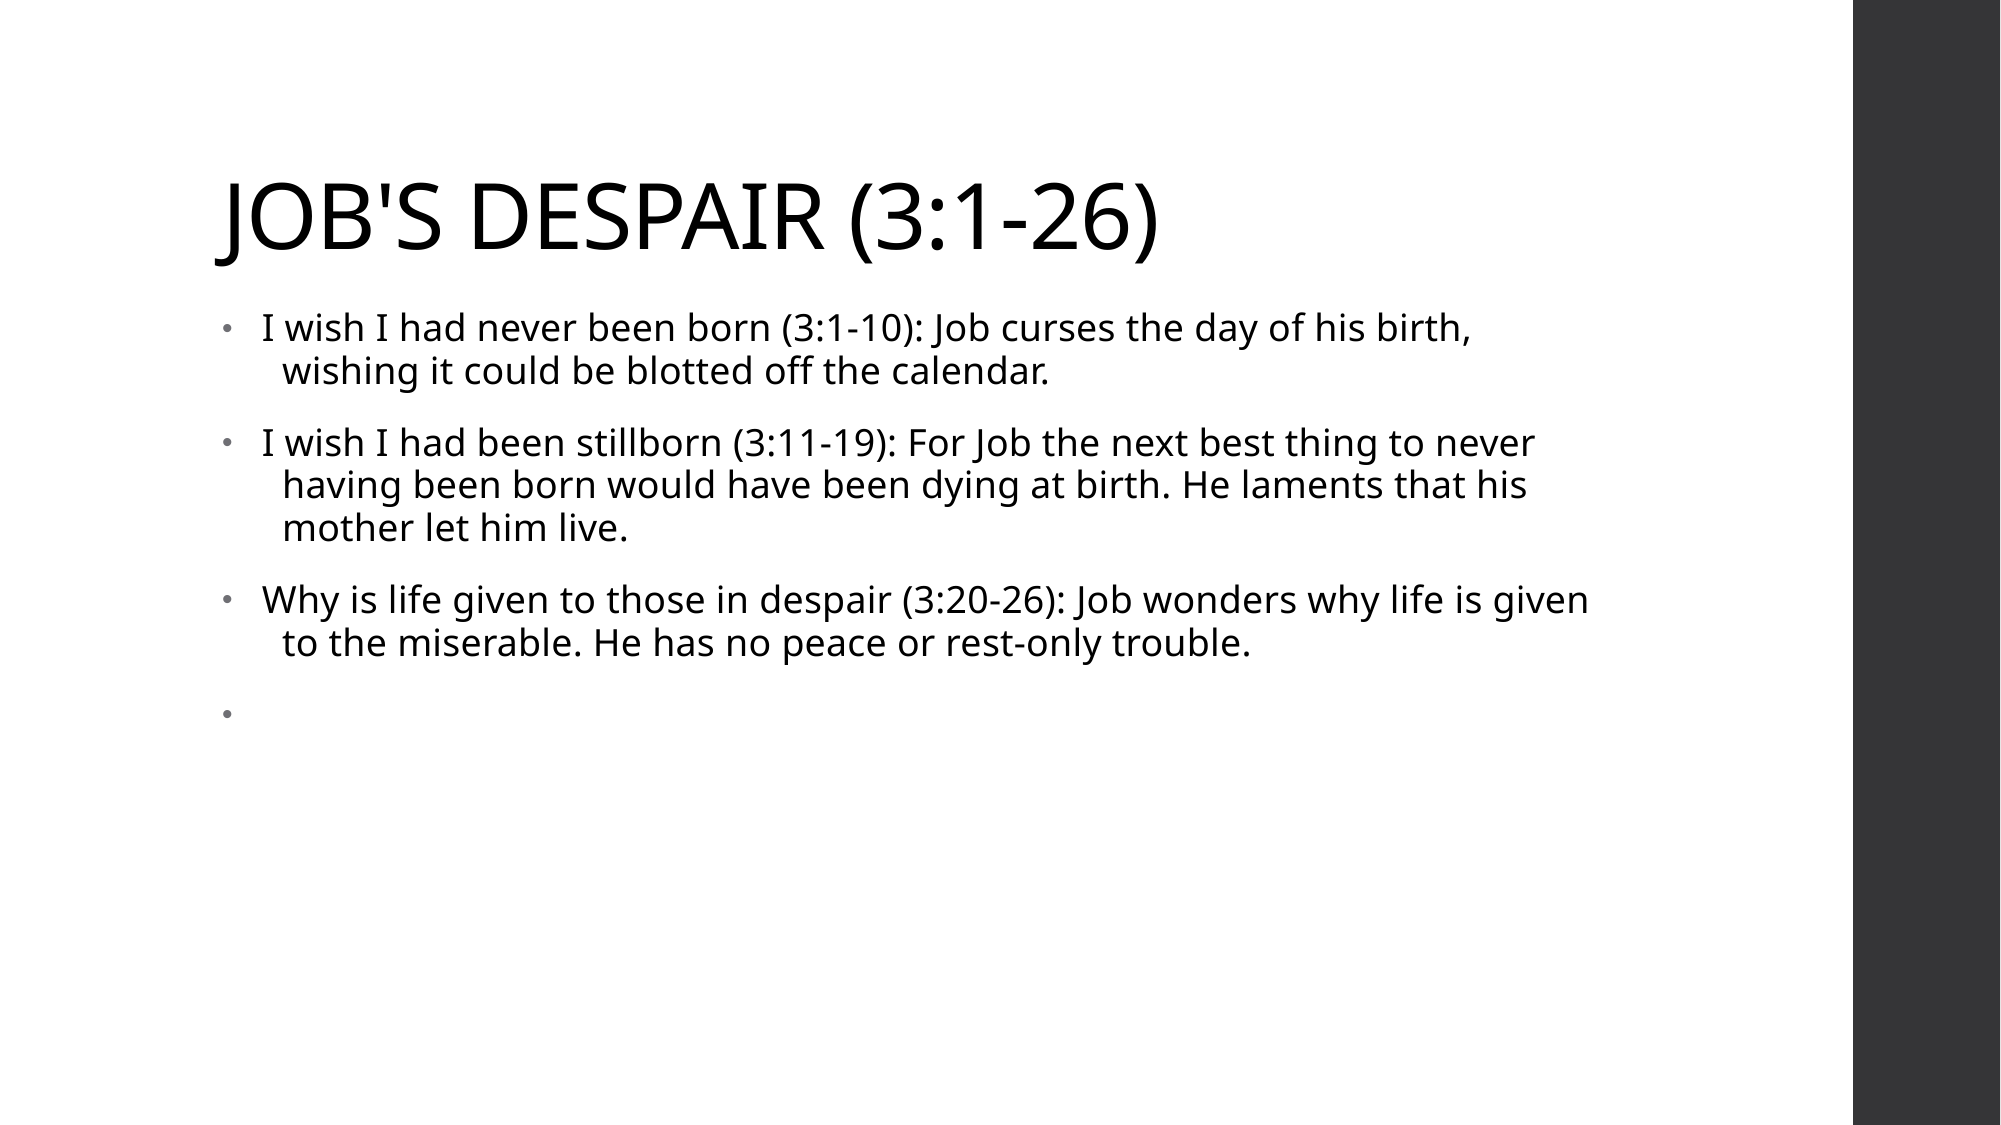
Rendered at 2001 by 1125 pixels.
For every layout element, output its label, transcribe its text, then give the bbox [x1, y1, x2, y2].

list I wish I had never been born (3:1-10): Job curses the day of his birth, wishing it could be blotted off the calendar. I wish I had been stillborn (3:11-19): For Job the next best thing to never having been born would have been dying at birth. He laments that his mother let him live. Why is life given to those in despair (3:20-26): Job wonders why life is given to the miserable. He has no peace or rest-only trouble. [206, 299, 1617, 1014]
title JOB'S DESPAIR (3:1-26) [206, 60, 1797, 278]
